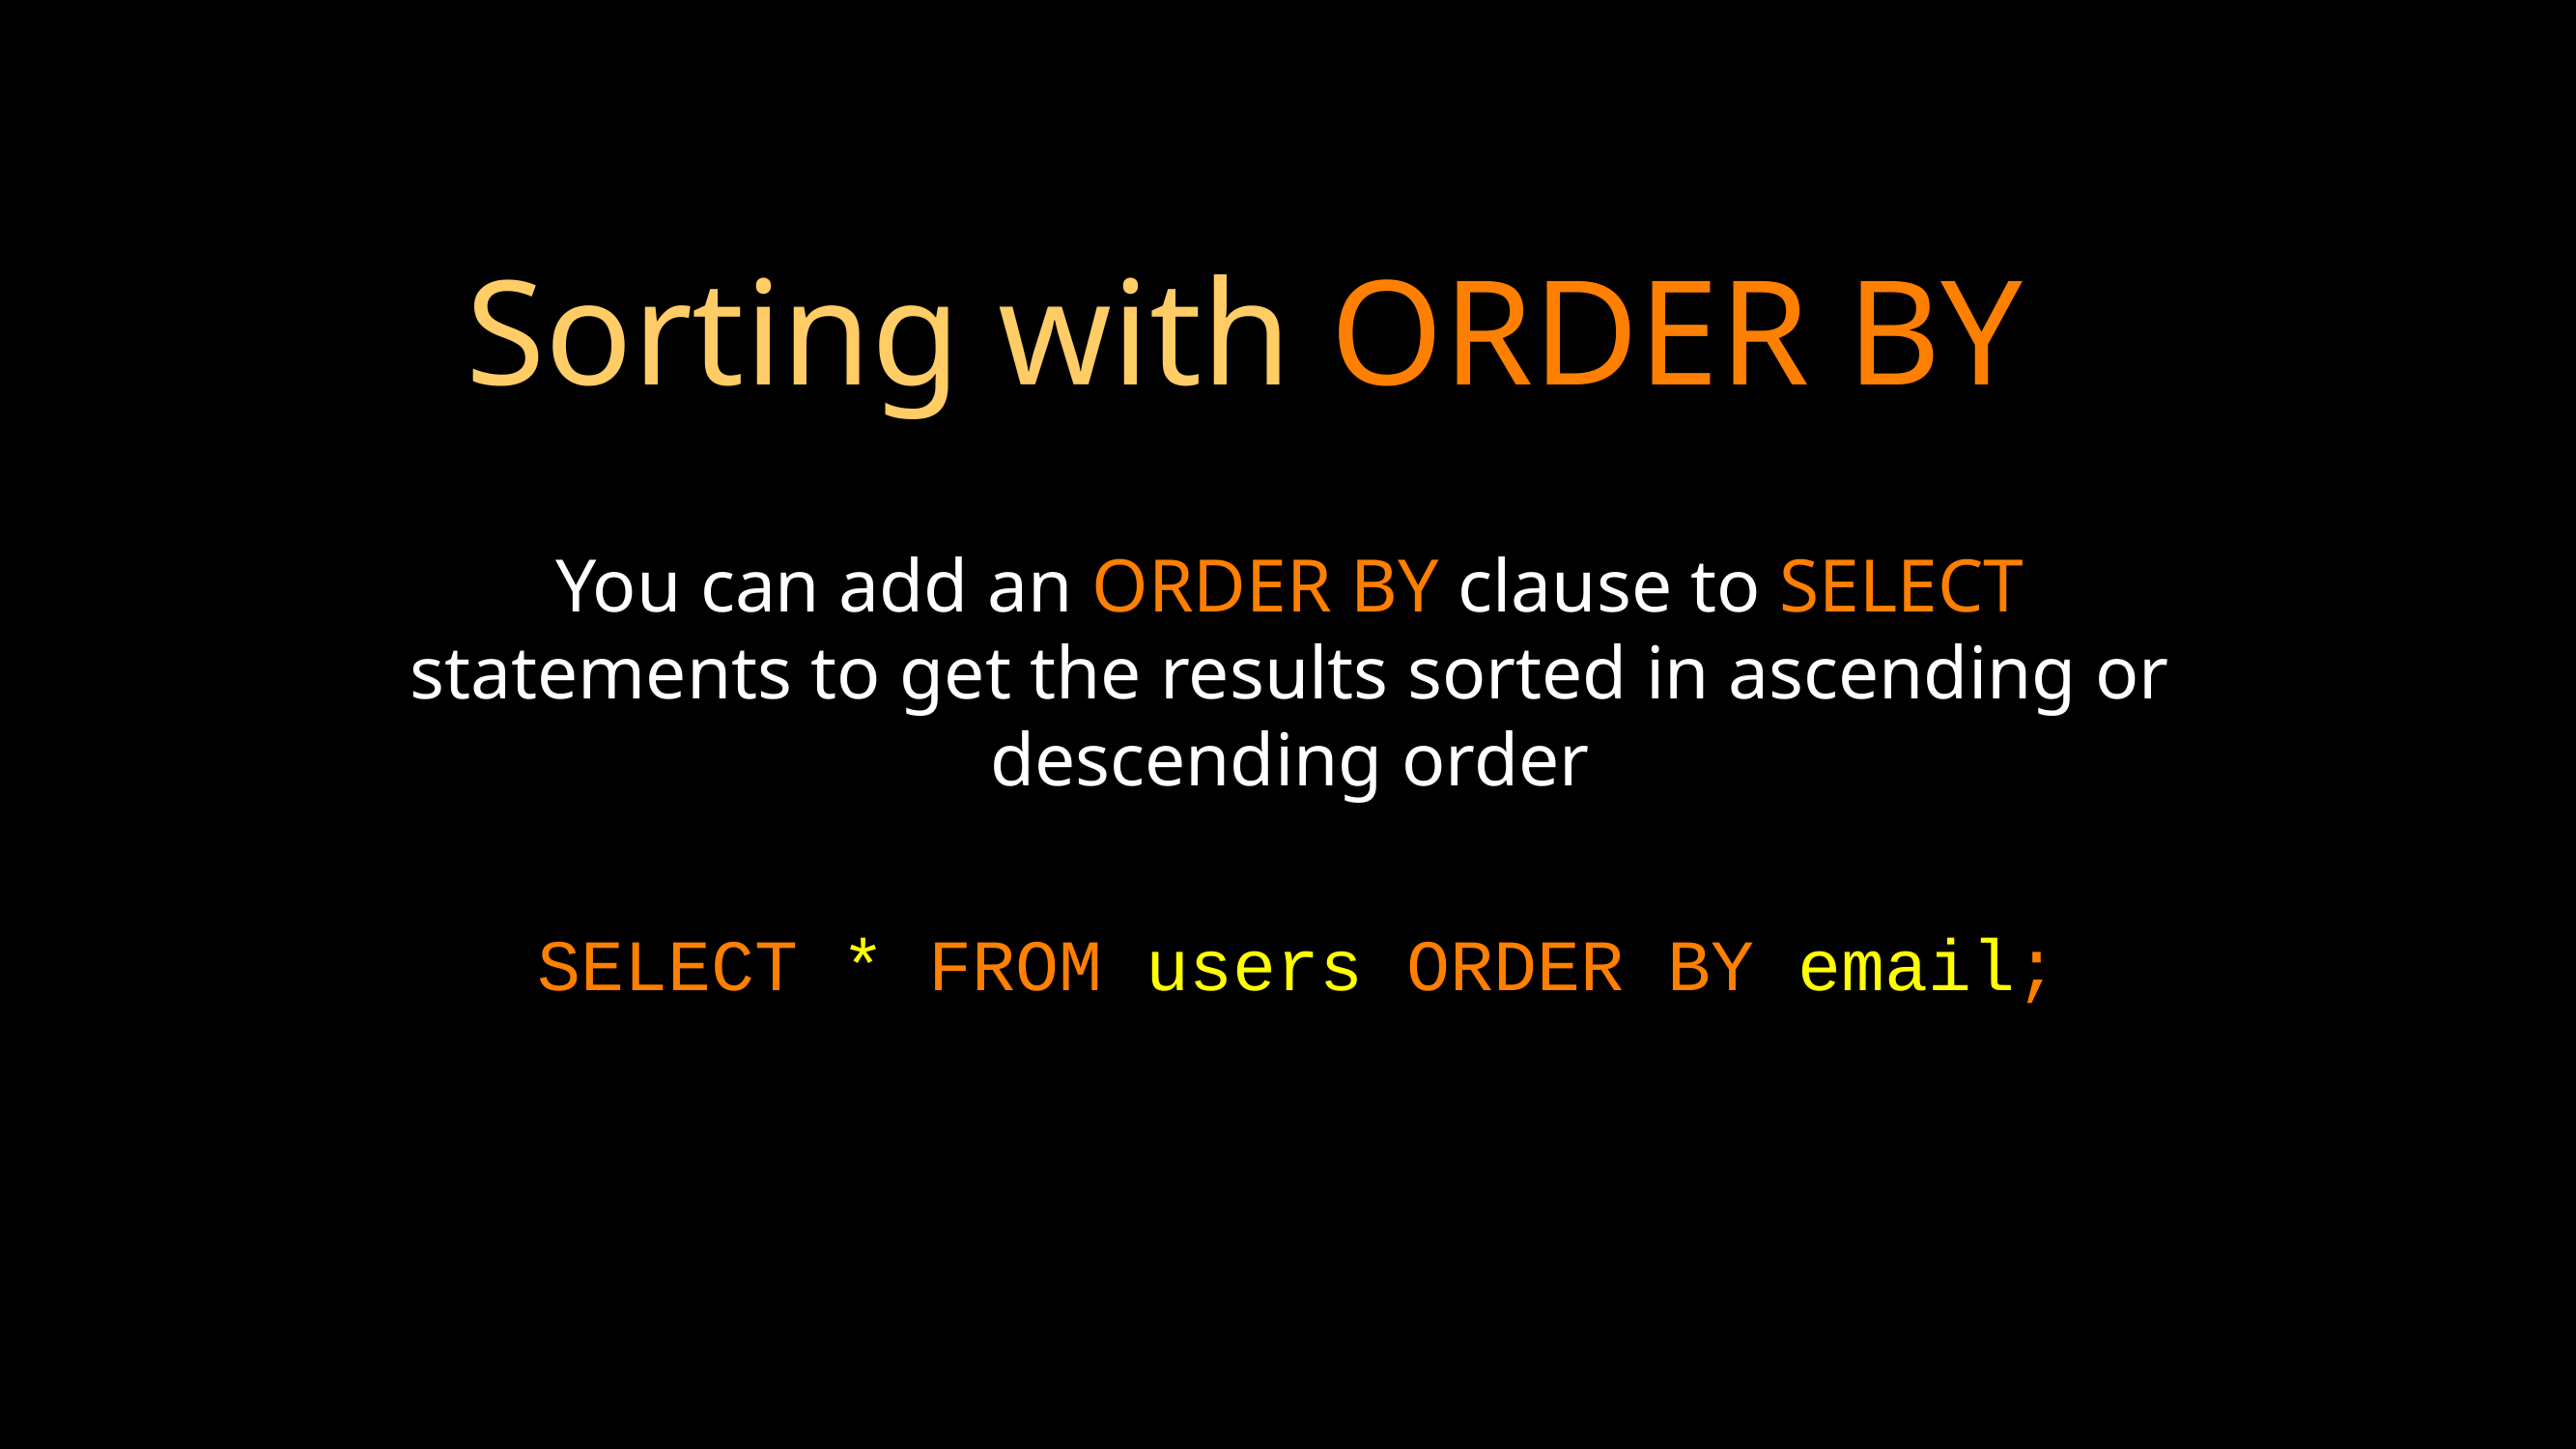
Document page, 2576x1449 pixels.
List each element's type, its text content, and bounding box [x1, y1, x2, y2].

text_box SELECT * FROM users ORDER BY email; [537, 918, 2059, 1006]
list You can add an ORDER BY clause to SELECT statements to get the results sorted in ascending or descending order [322, 519, 2224, 821]
title Sorting with ORDER BY [141, 144, 2349, 510]
